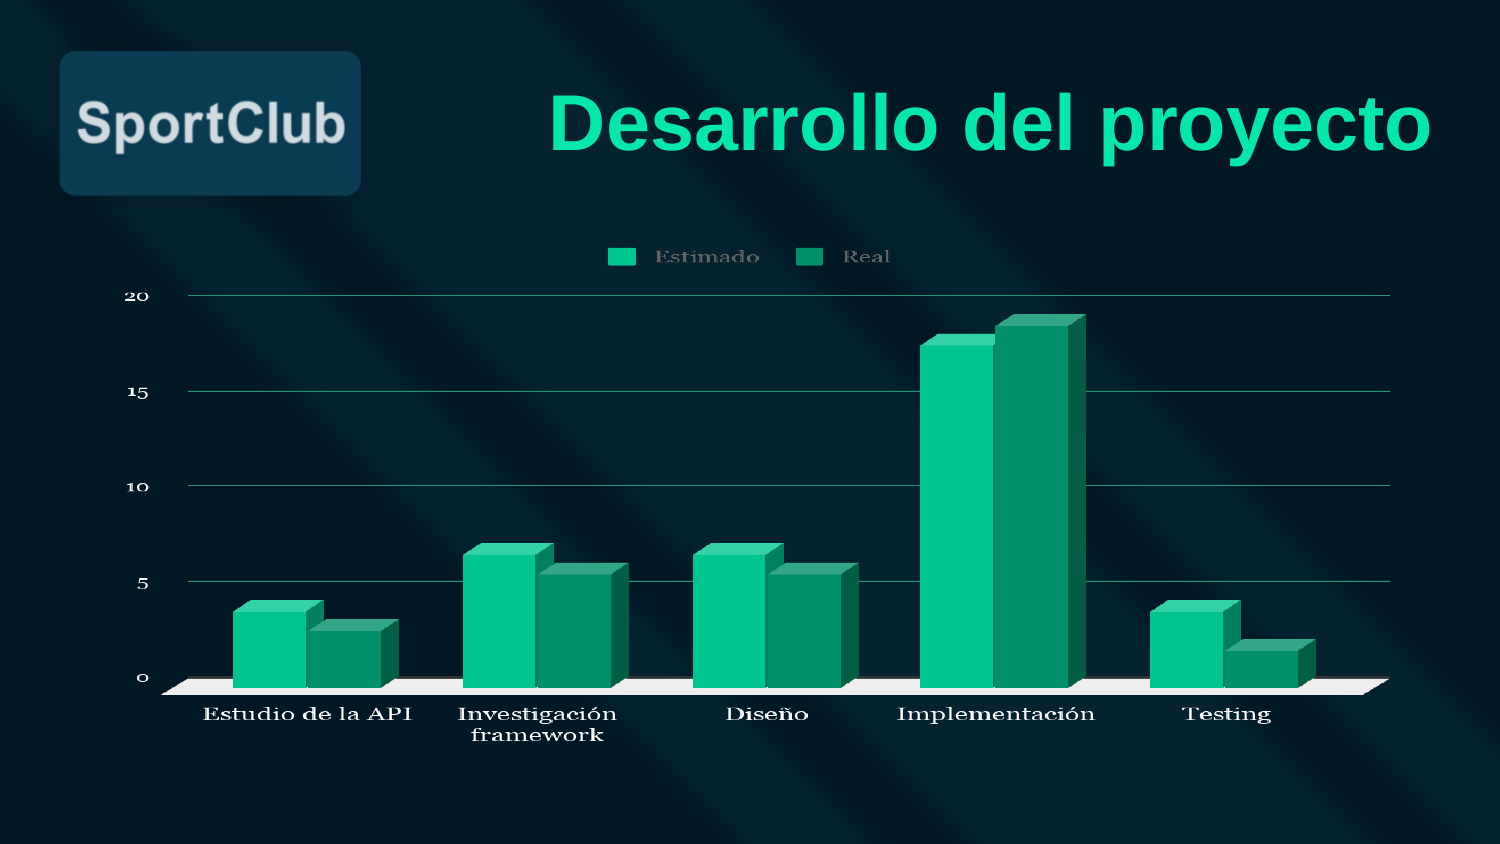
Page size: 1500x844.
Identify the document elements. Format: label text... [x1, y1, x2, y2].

title Desarrollo del proyecto [405, 54, 1449, 184]
picture [0, 0, 1500, 844]
